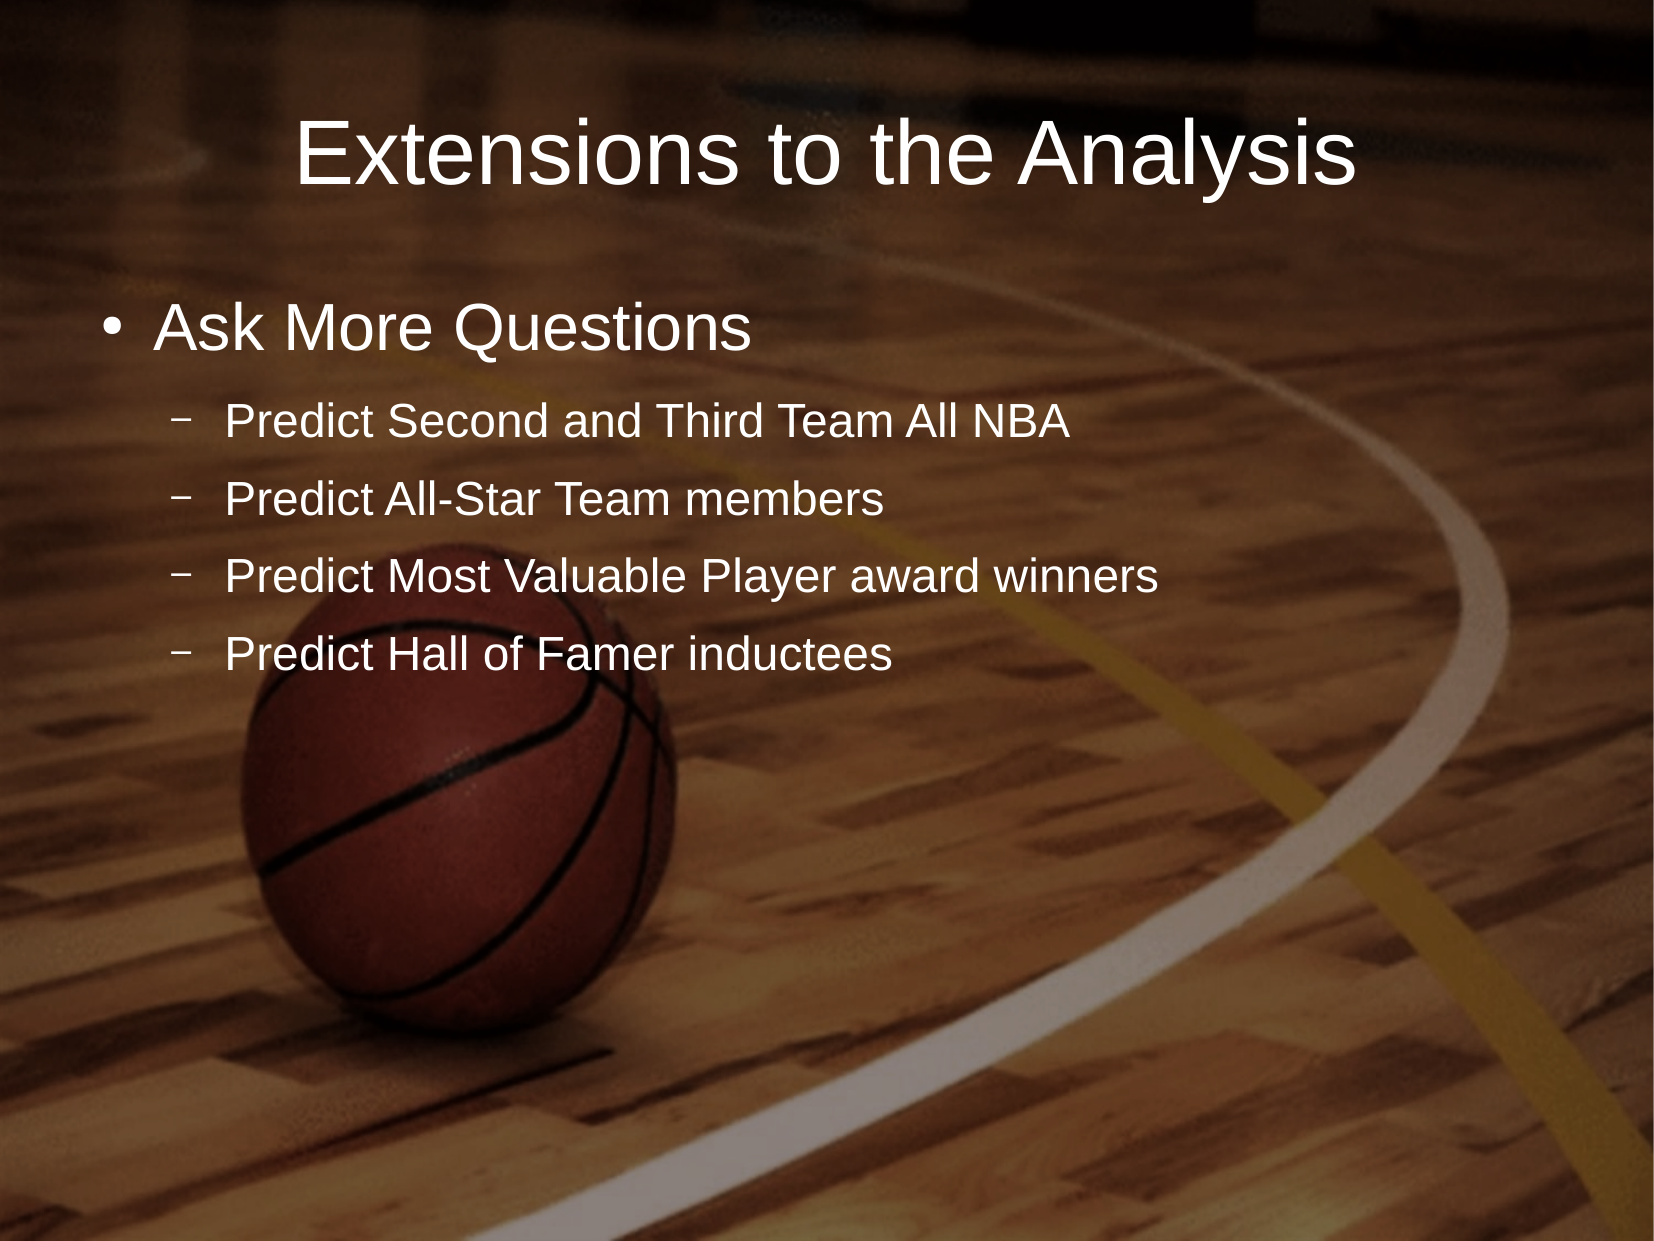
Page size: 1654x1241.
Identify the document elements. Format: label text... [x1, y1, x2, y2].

list Ask More Questions Predict Second and Third Team All NBA Predict All-Star Team members Predict Most Valuable Player award winners Predict Hall of Famer inductees [82, 290, 1571, 1171]
title Extensions to the Analysis [82, 49, 1571, 257]
